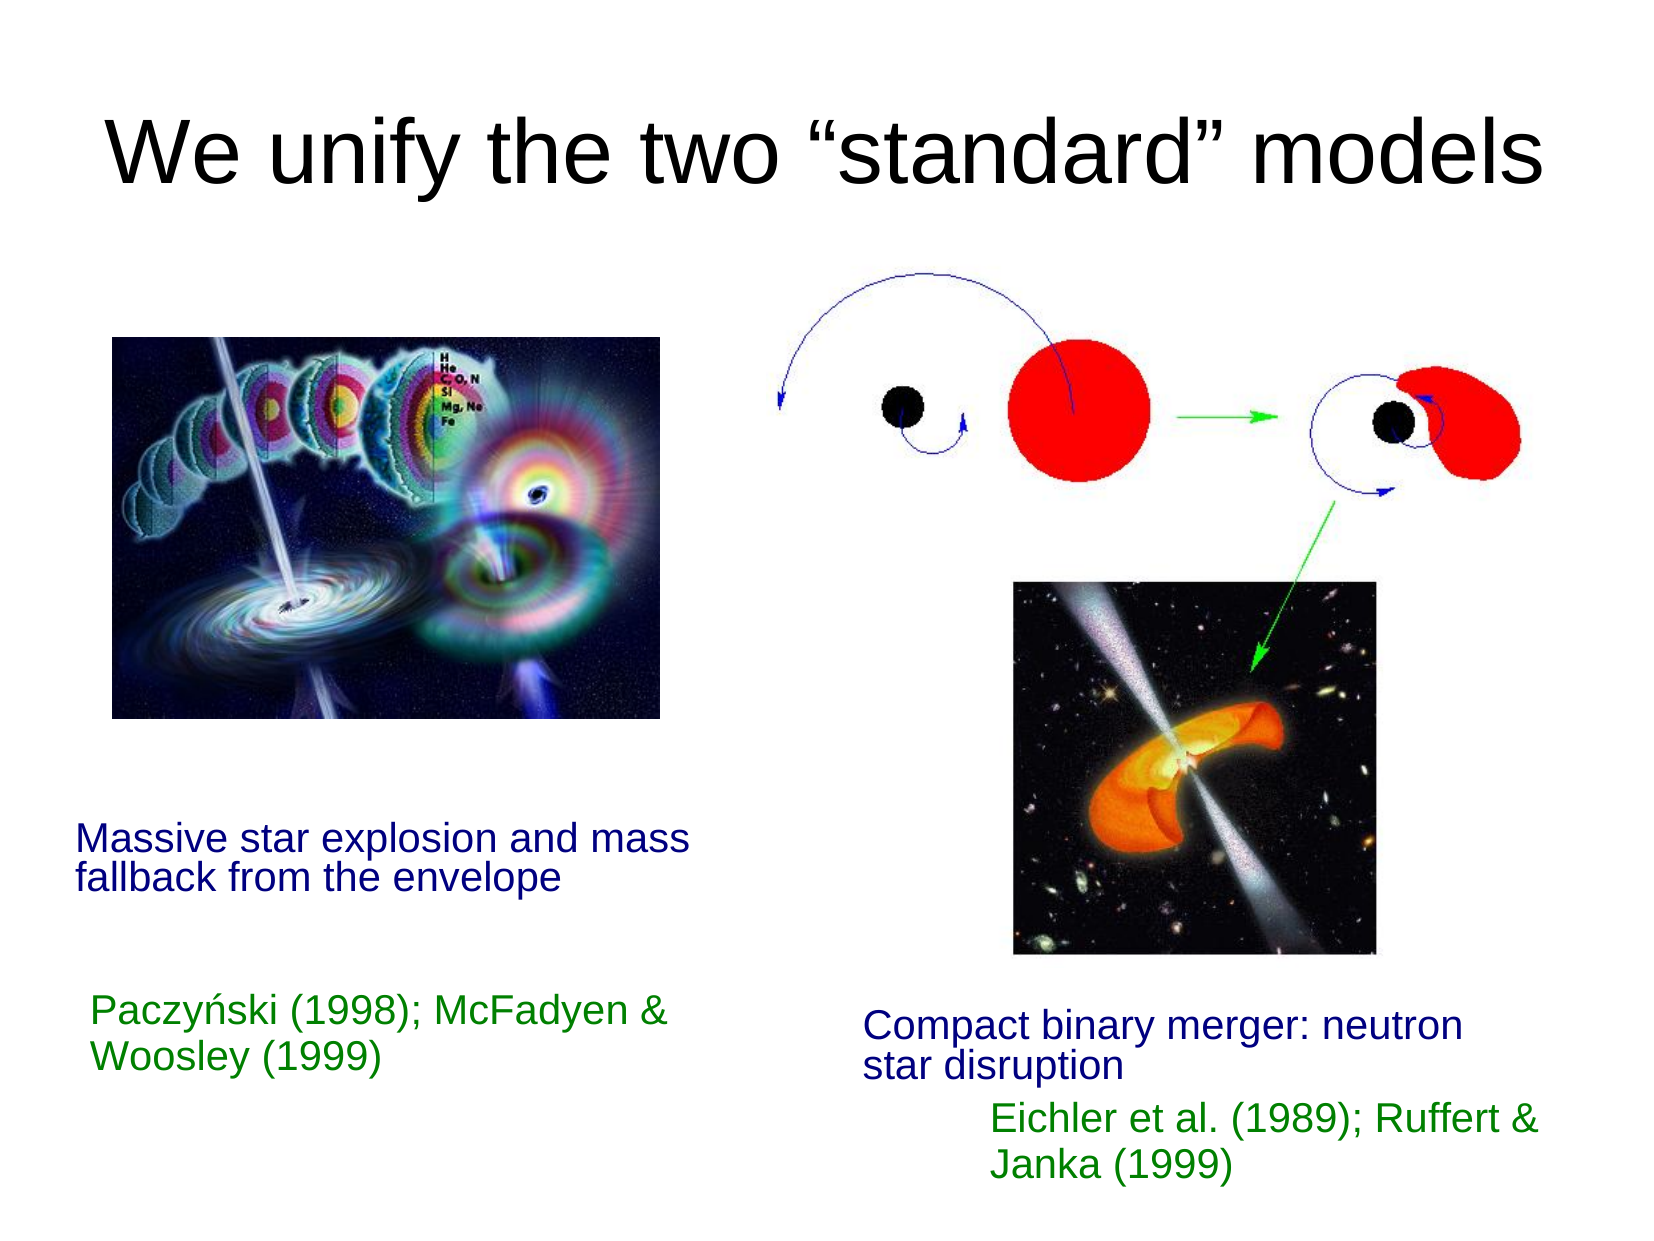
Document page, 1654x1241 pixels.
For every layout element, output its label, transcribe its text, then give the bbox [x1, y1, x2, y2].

picture [766, 224, 1576, 968]
picture [112, 337, 660, 719]
text_box Eichler et al. (1989); Ruffert & Janka (1999) [975, 1087, 1613, 1196]
text_box Massive star explosion and mass fallback from the envelope [74, 820, 713, 901]
title We unify the two “standard” models [82, 49, 1570, 256]
text_box Paczyński (1998); McFadyen & Woosley (1999) [75, 979, 713, 1160]
text_box Compact binary merger: neutron star disruption [862, 1007, 1501, 1088]
